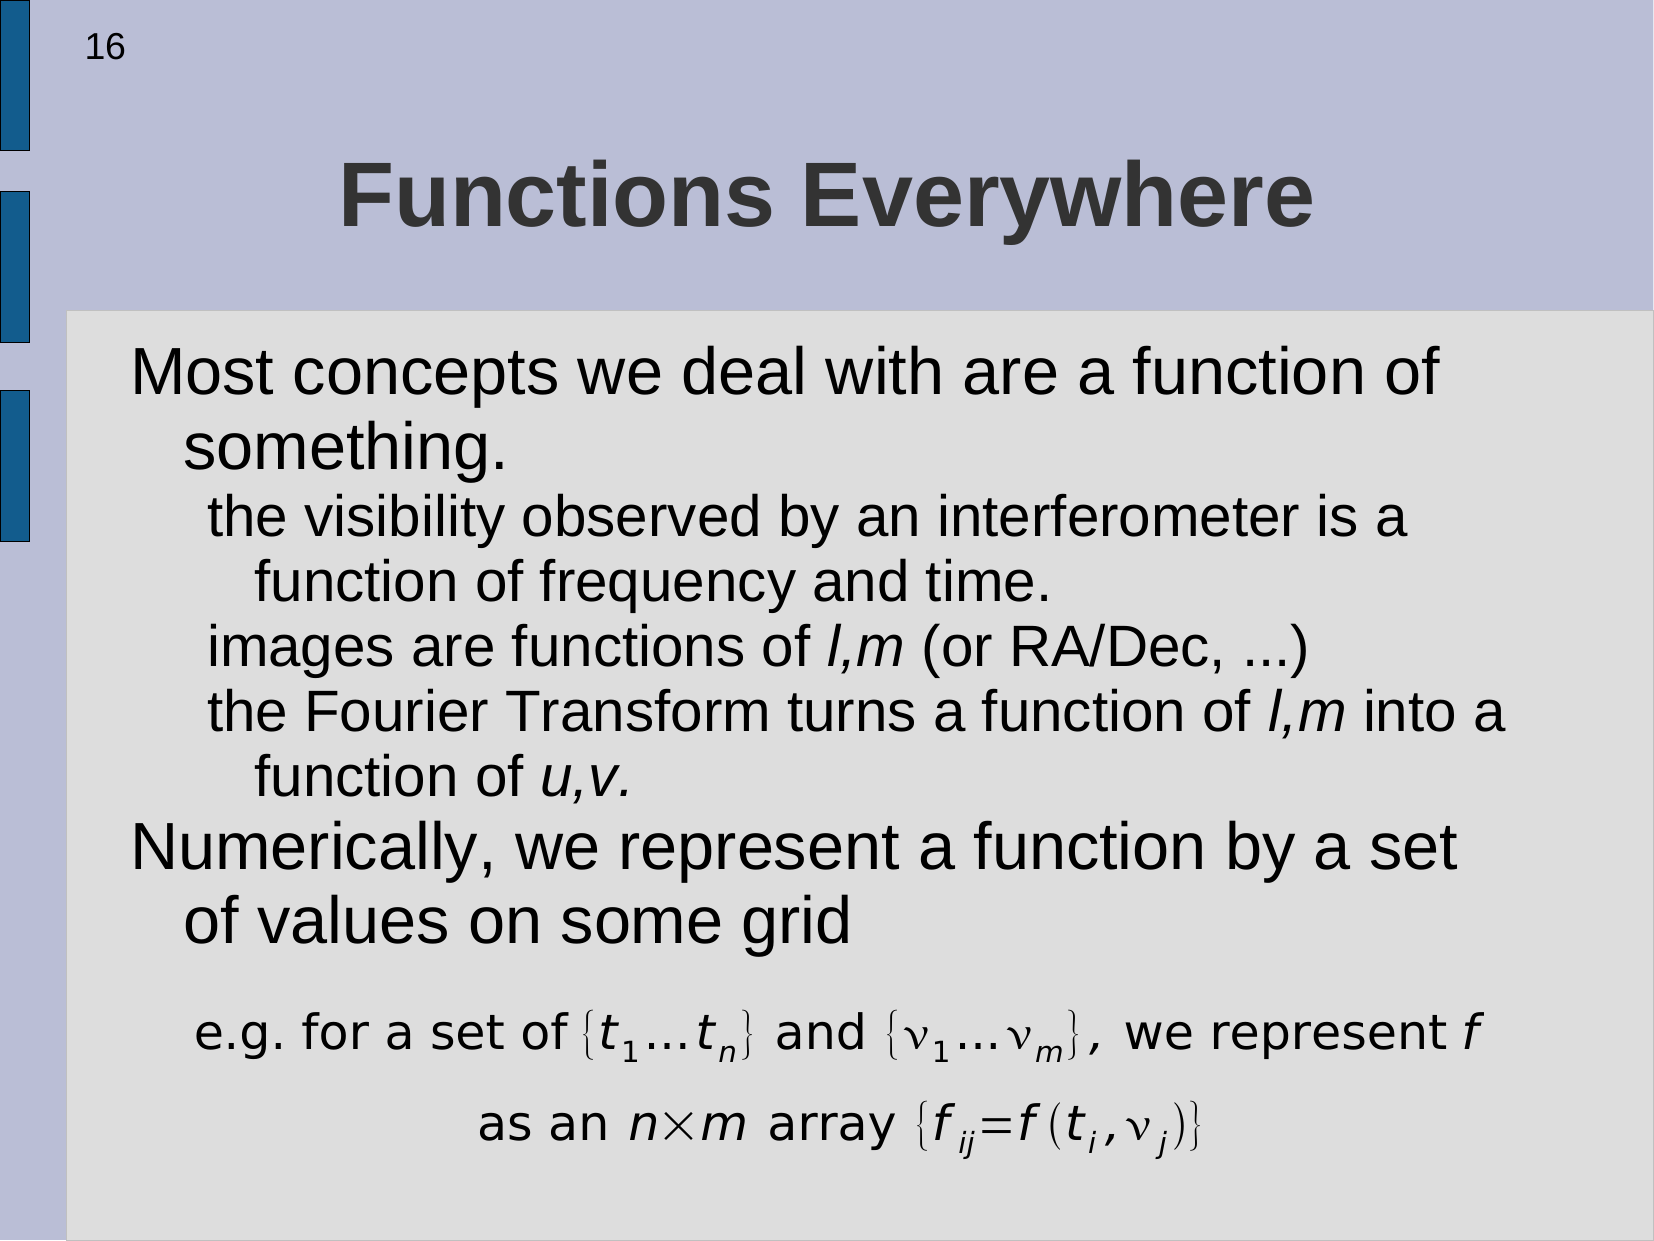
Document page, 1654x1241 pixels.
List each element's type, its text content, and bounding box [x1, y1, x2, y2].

chart [187, 982, 1484, 1160]
text_box <number> [108, 18, 232, 92]
title Functions Everywhere [121, 91, 1534, 299]
list Most concepts we deal with are a function of something. the visibility observed by an interferometer is a function of frequency and time. images are functions of l,m (or RA/Dec, ...) the Fourier Transform turns a function of l,m into a function of u,v. Numerically, we represent a function by a set of values on some grid [112, 334, 1525, 984]
